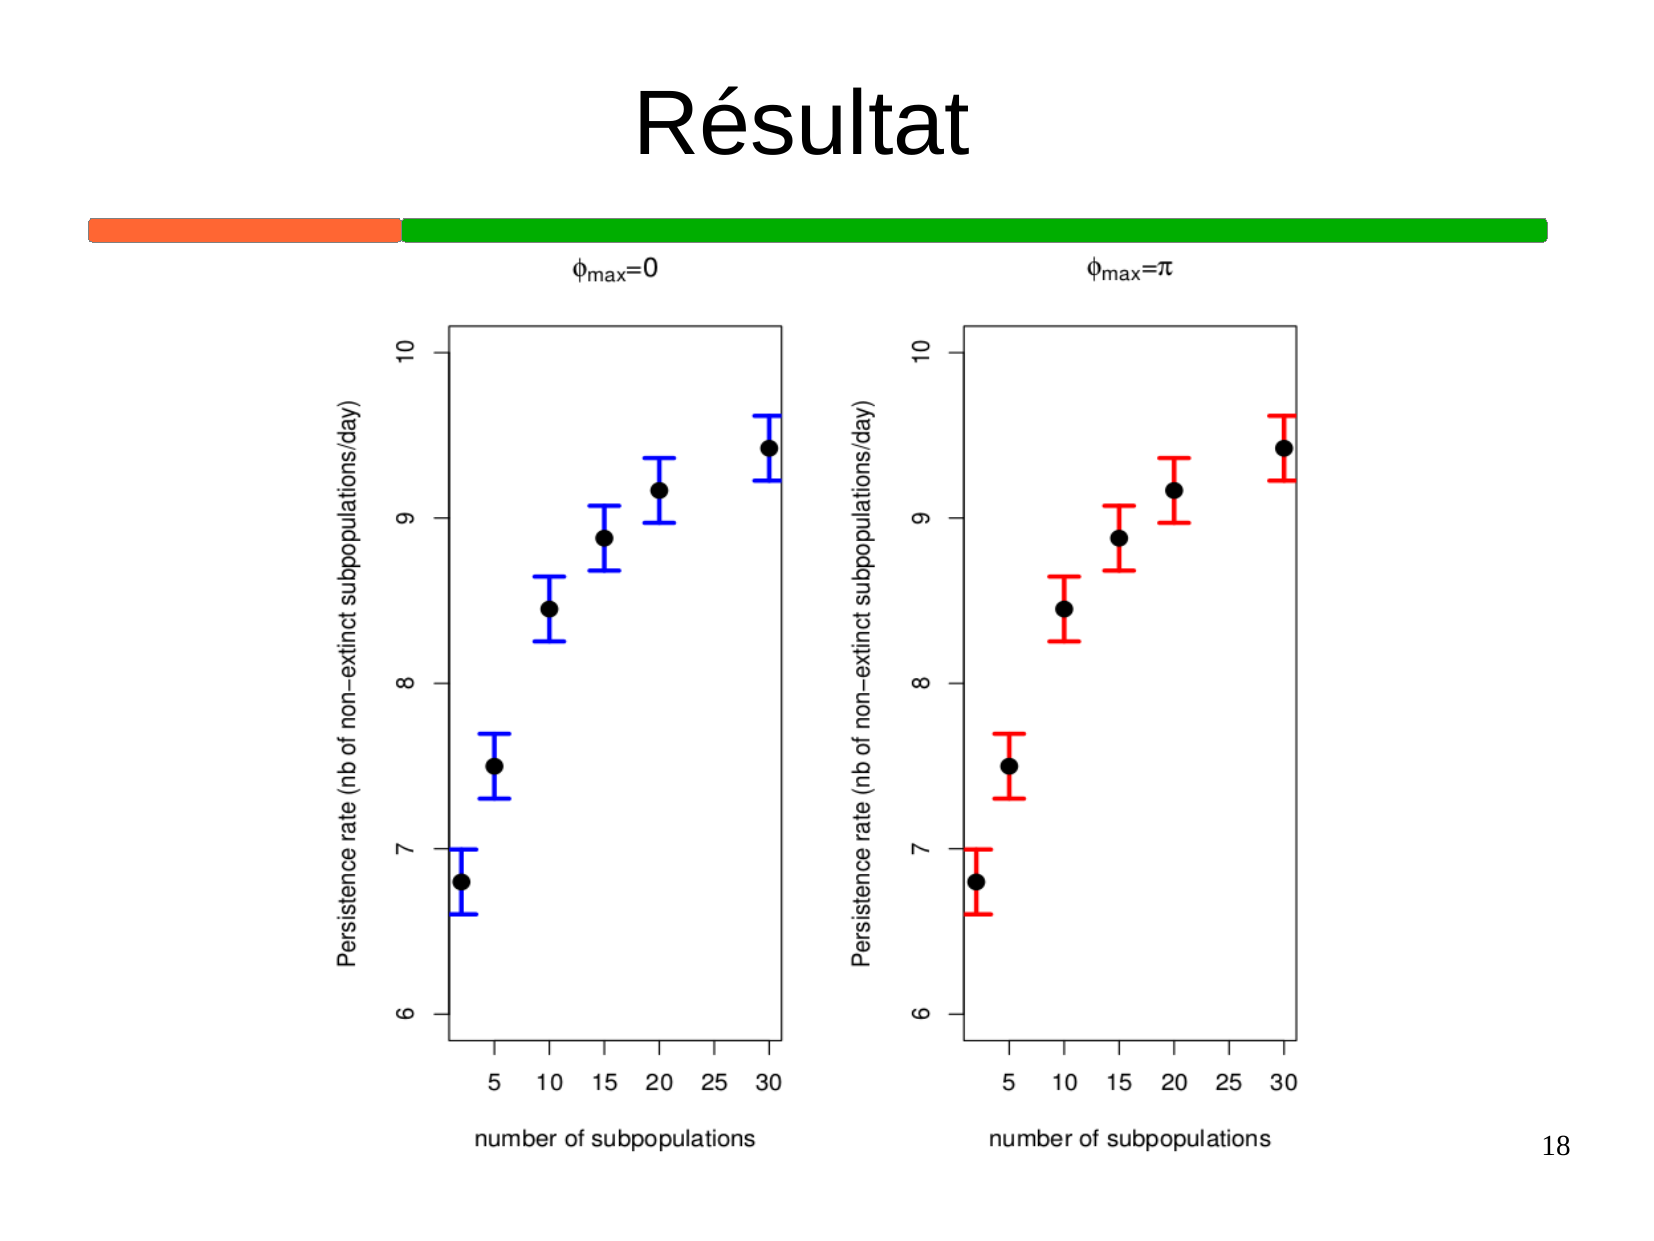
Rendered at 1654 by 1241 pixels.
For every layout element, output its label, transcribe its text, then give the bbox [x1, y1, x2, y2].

title Résultat [224, 35, 1406, 211]
picture [330, 244, 1331, 1170]
text_box [88, 218, 1548, 243]
